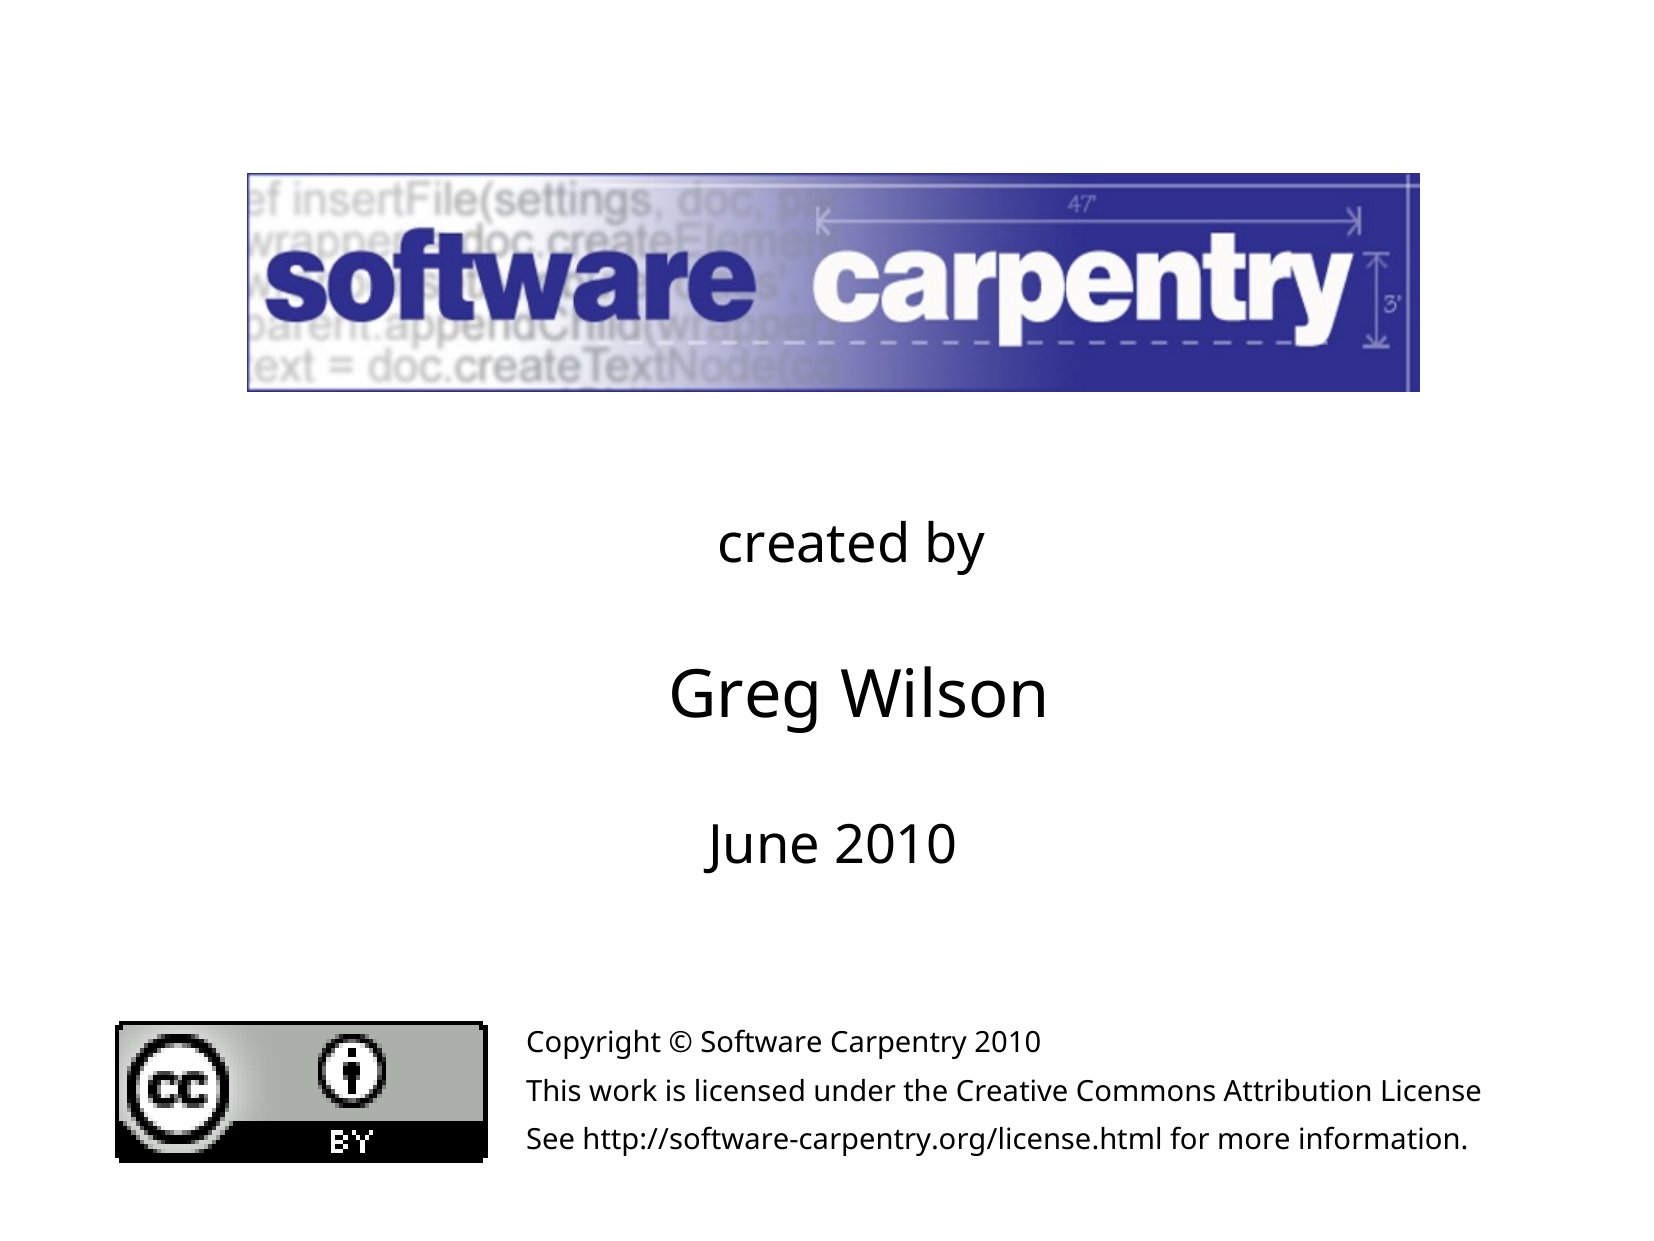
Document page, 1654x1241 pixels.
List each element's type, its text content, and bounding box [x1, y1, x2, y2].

picture [115, 1021, 488, 1163]
text_box Copyright © Software Carpentry 2010 This work is licensed under the Creative Commons Attribution License See http://software-carpentry.org/license.html for more information. [511, 1014, 1574, 1164]
text_box Greg Wilson [653, 641, 1014, 739]
text_box June 2010 [692, 800, 975, 882]
text_box created by [702, 499, 964, 581]
picture [247, 173, 1420, 392]
